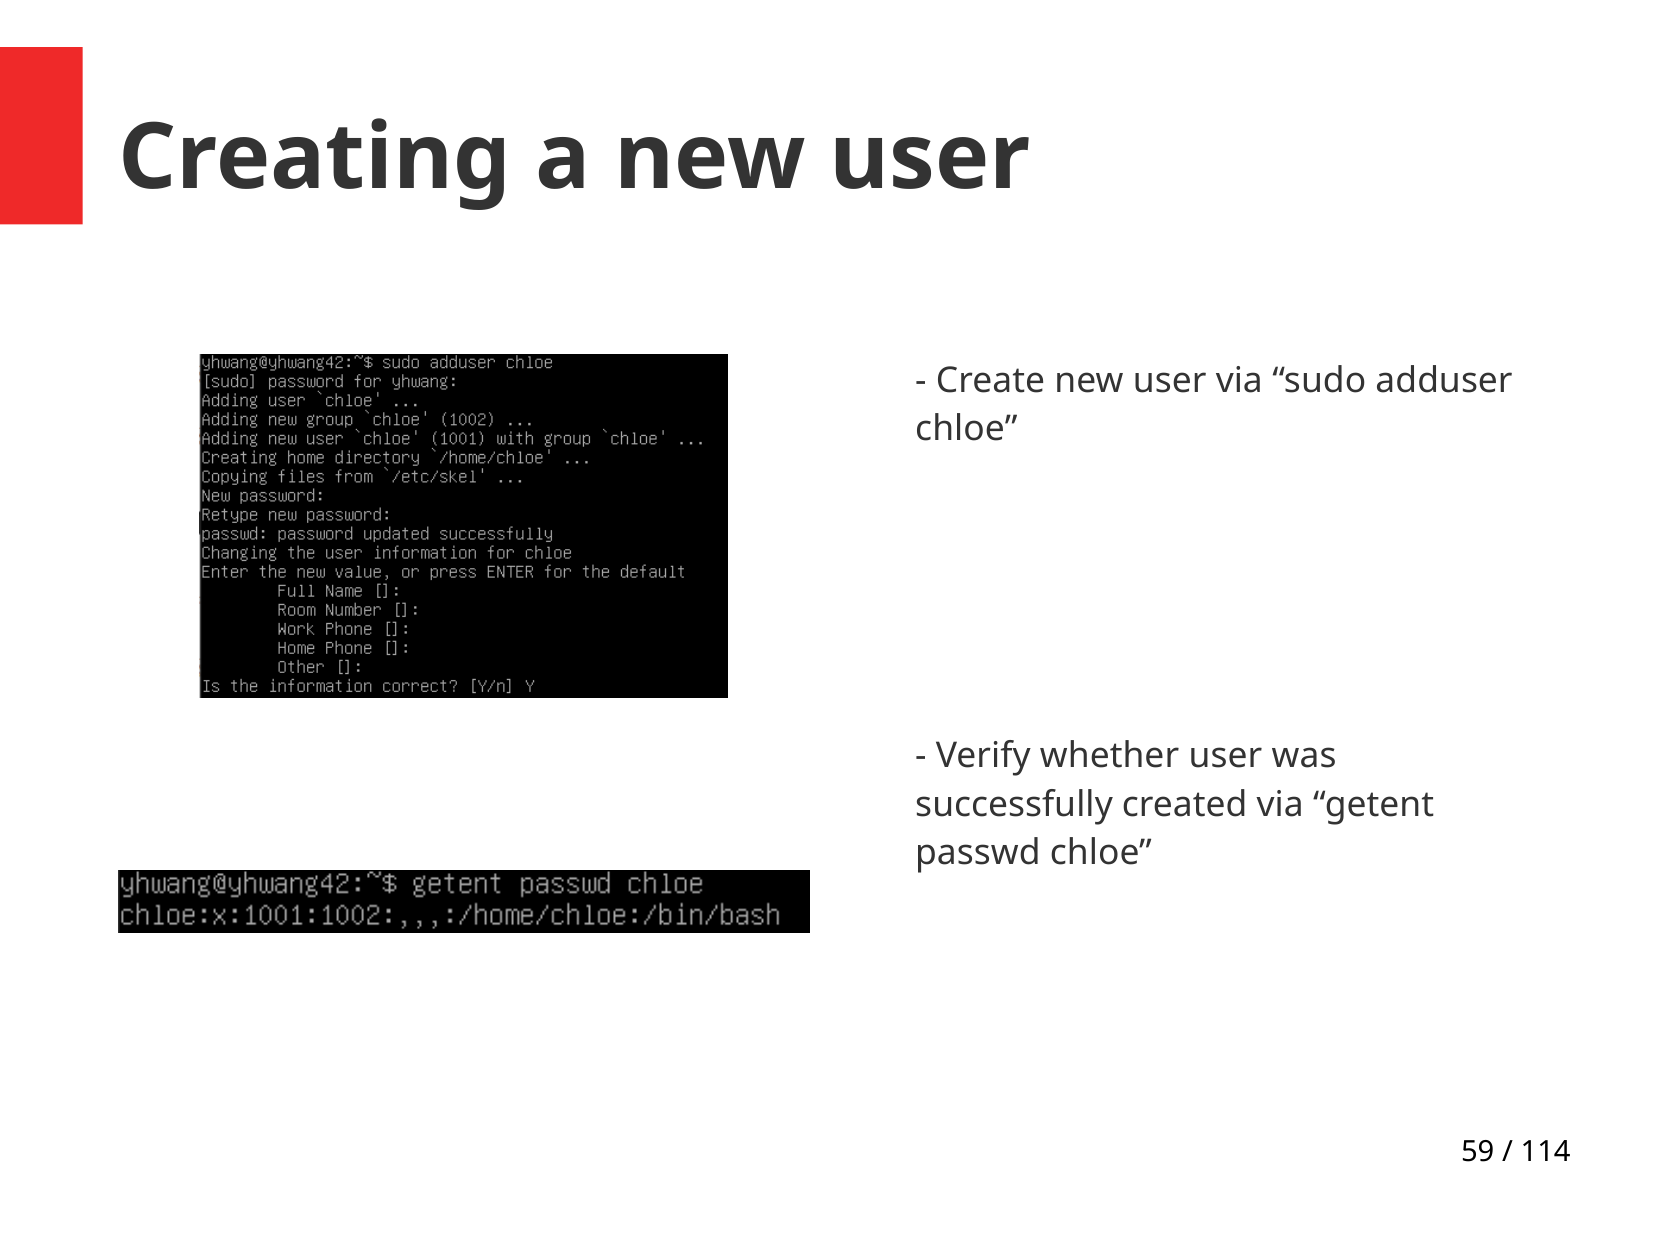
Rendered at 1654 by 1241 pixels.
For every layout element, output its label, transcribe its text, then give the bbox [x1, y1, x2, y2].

picture [118, 870, 810, 933]
list - Verify whether user was successfully created via “getent passwd chloe” [844, 730, 1536, 1074]
title Creating a new user [118, 49, 1571, 257]
list - Create new user via “sudo adduser chloe” [844, 354, 1536, 698]
picture [199, 354, 728, 698]
